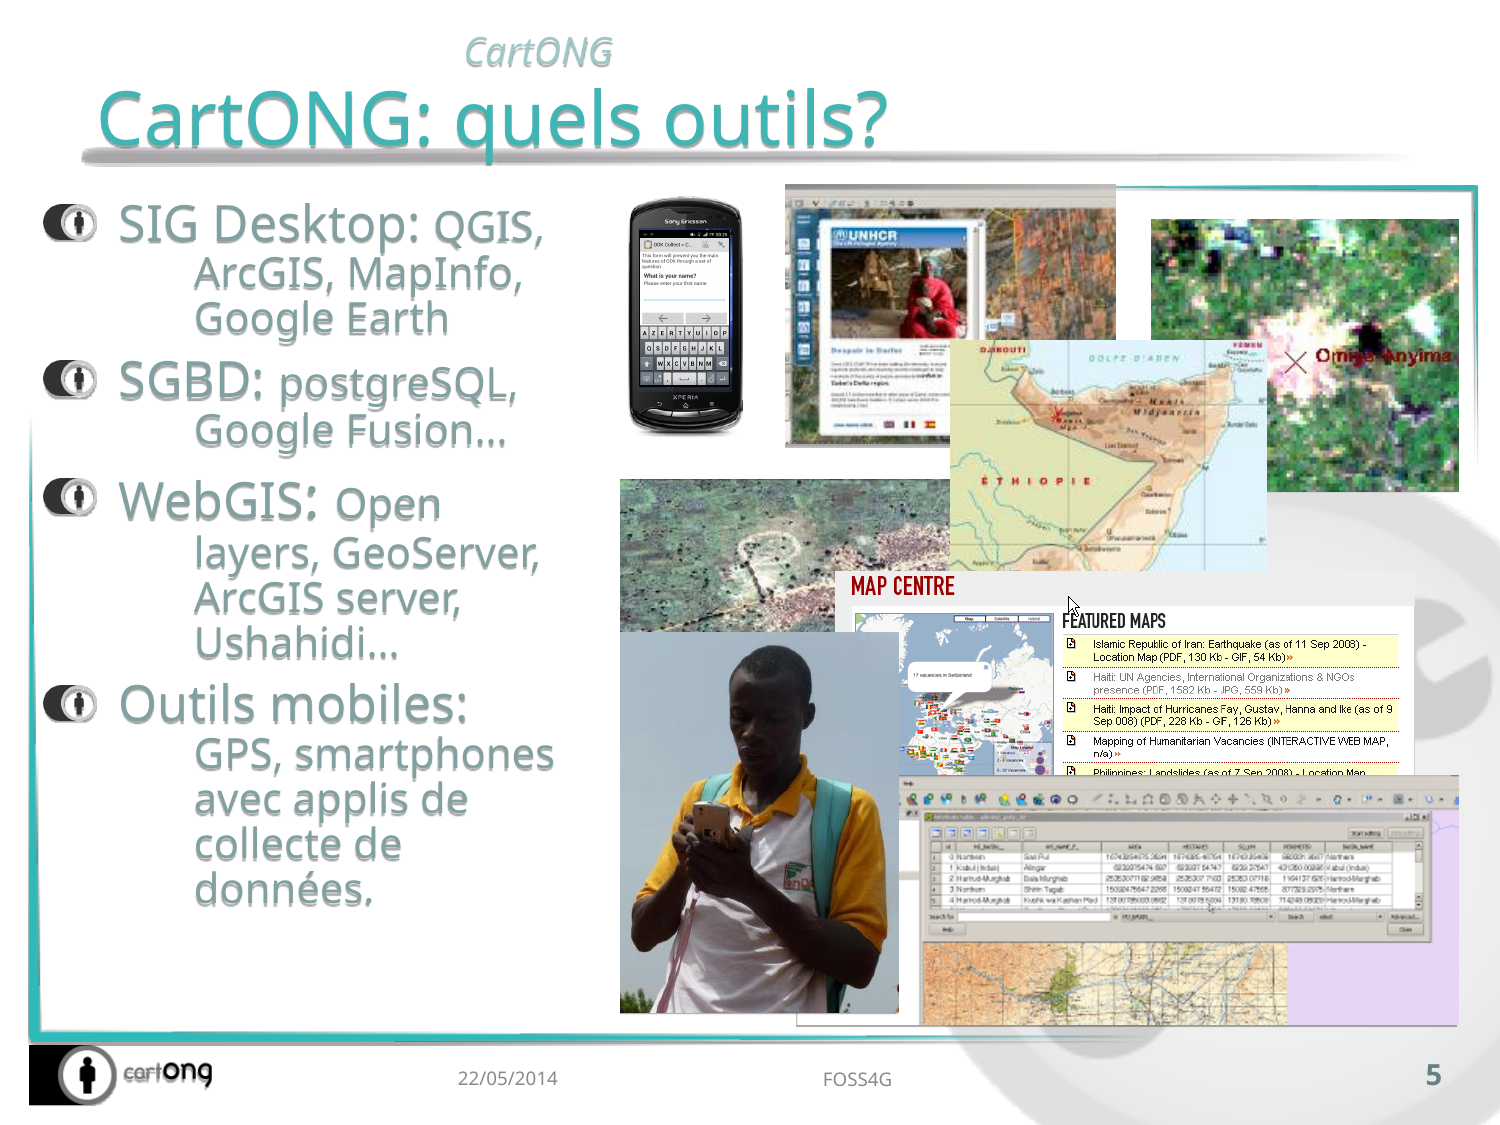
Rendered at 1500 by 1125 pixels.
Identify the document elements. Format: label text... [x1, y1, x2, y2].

picture [572, 184, 1459, 1025]
text_box 22/05/2014 [442, 1048, 596, 1109]
list CartONG [448, 19, 1479, 107]
text_box 5 [1387, 1046, 1481, 1107]
list SIG Desktop: QGIS, ArcGIS, MapInfo, Google Earth SGBD: postgreSQL, Google Fusion… WebGIS: Open layers, GeoServer, ArcGIS server, Ushahidi… Outils mobiles: GPS, smartphones avec applis de collecte de données. [28, 190, 573, 1047]
text_box FOSS4G [620, 1048, 1096, 1109]
title CartONG: quels outils? [81, 63, 1432, 148]
